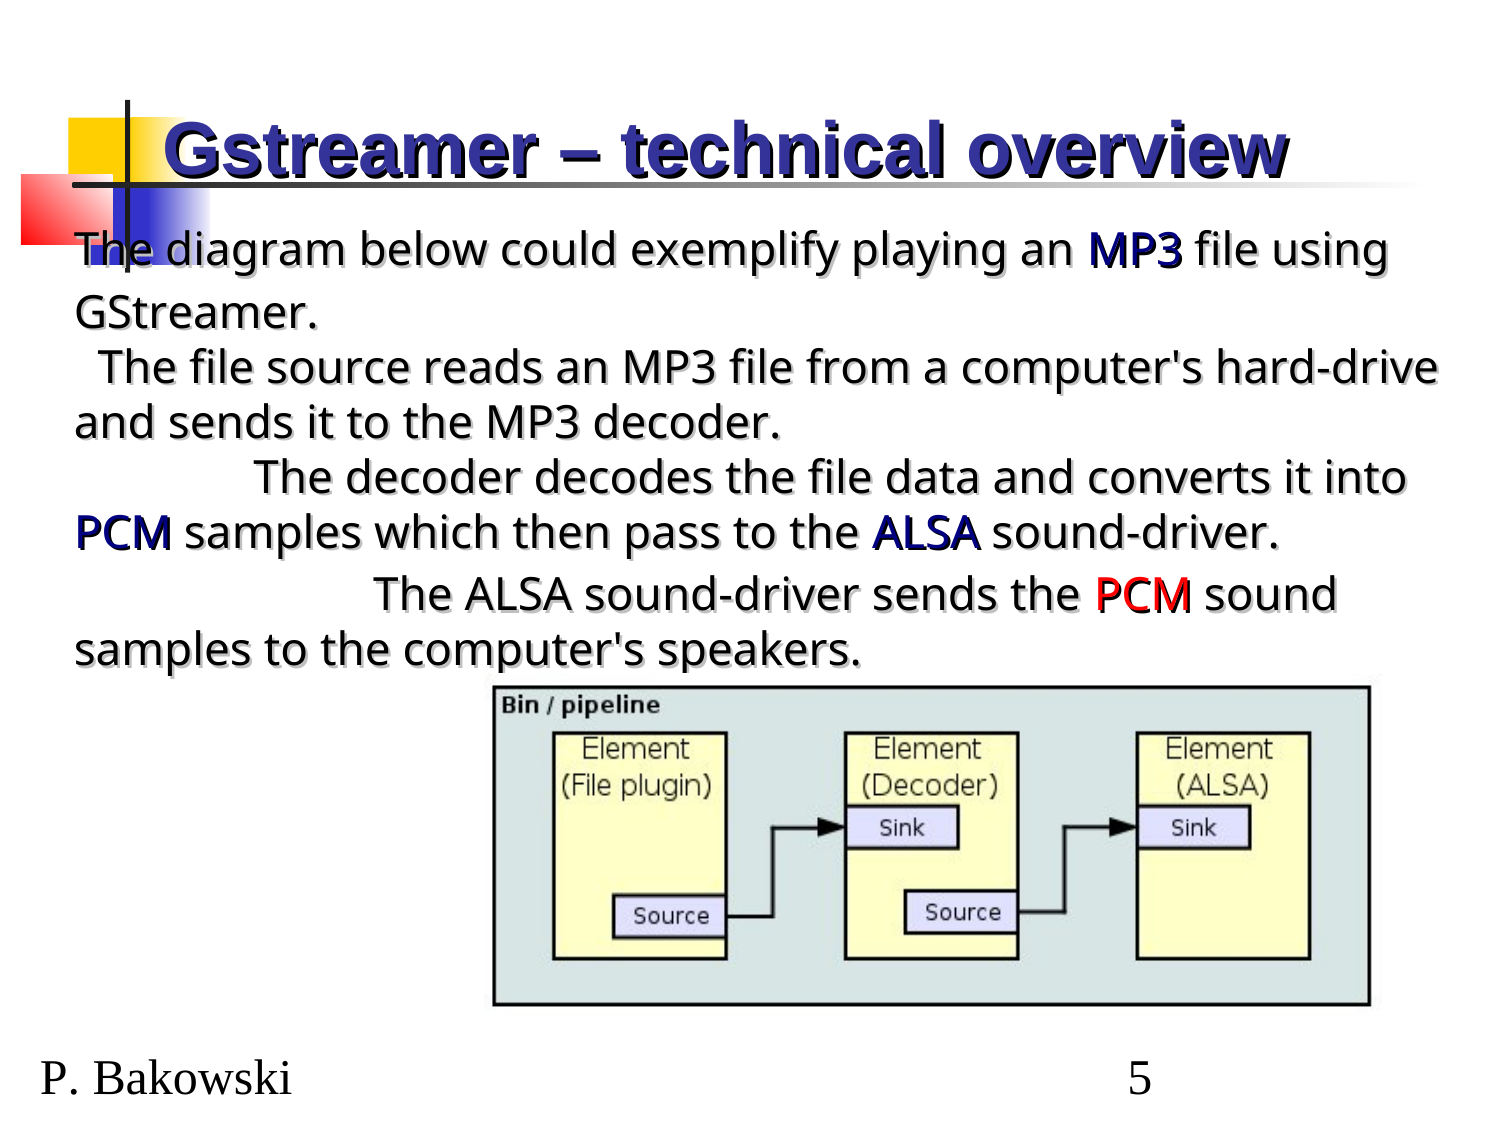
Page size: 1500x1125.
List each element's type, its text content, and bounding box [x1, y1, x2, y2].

picture [484, 673, 1382, 1016]
text_box The diagram below could exemplify playing an MP3 file using GStreamer. The file source reads an MP3 file from a computer's hard-drive and sends it to the MP3 decoder. The decoder decodes the file data and converts it into PCM samples which then pass to the ALSA sound-driver. The ALSA sound-driver sends the PCM sound samples to the computer's speakers. [59, 212, 1500, 738]
title Gstreamer – technical overview [147, 92, 1394, 212]
